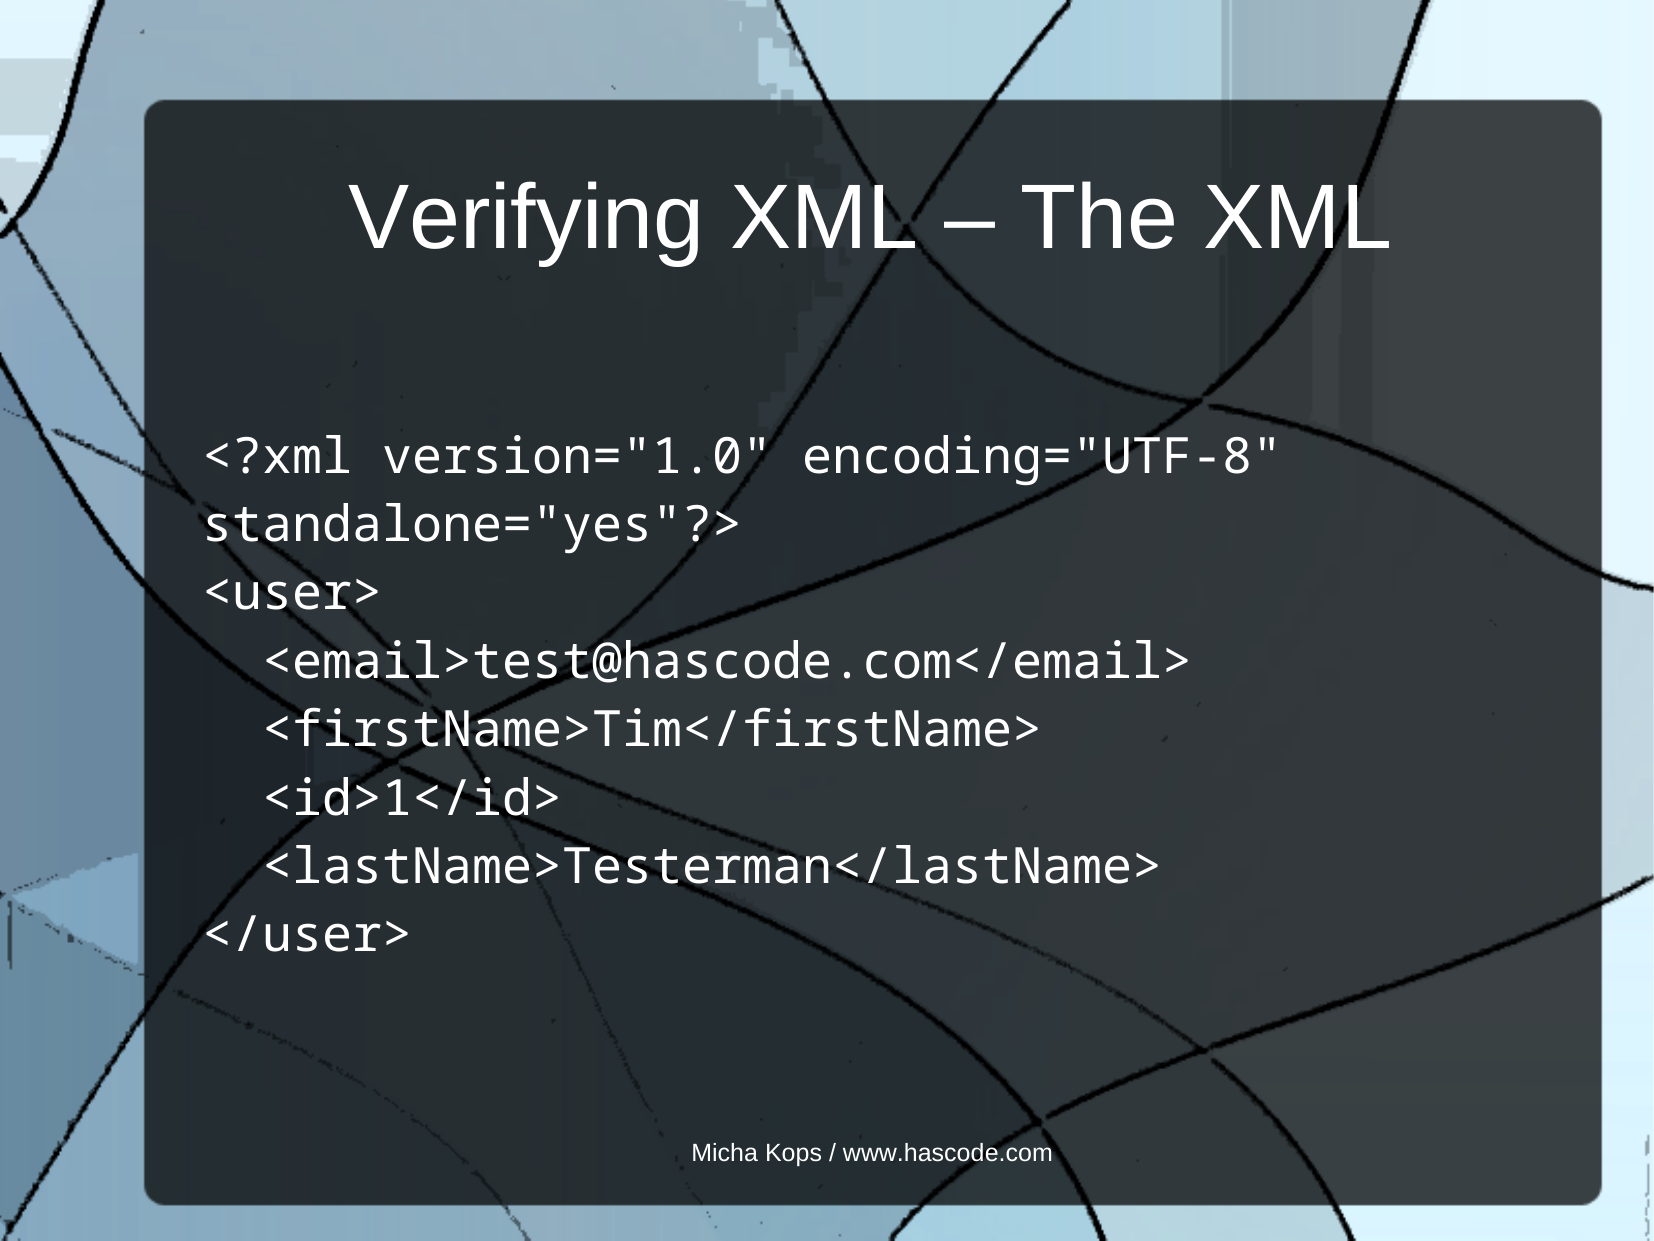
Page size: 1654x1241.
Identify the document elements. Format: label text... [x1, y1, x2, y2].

picture [0, 0, 1654, 1241]
title Verifying XML – The XML [159, 108, 1583, 325]
text_box <?xml version="1.0" encoding="UTF-8" standalone="yes"?> <user> <email>test@hascode.com</email> <firstName>Tim</firstName> <id>1</id> <lastName>Testerman</lastName> </user> [187, 412, 1576, 878]
